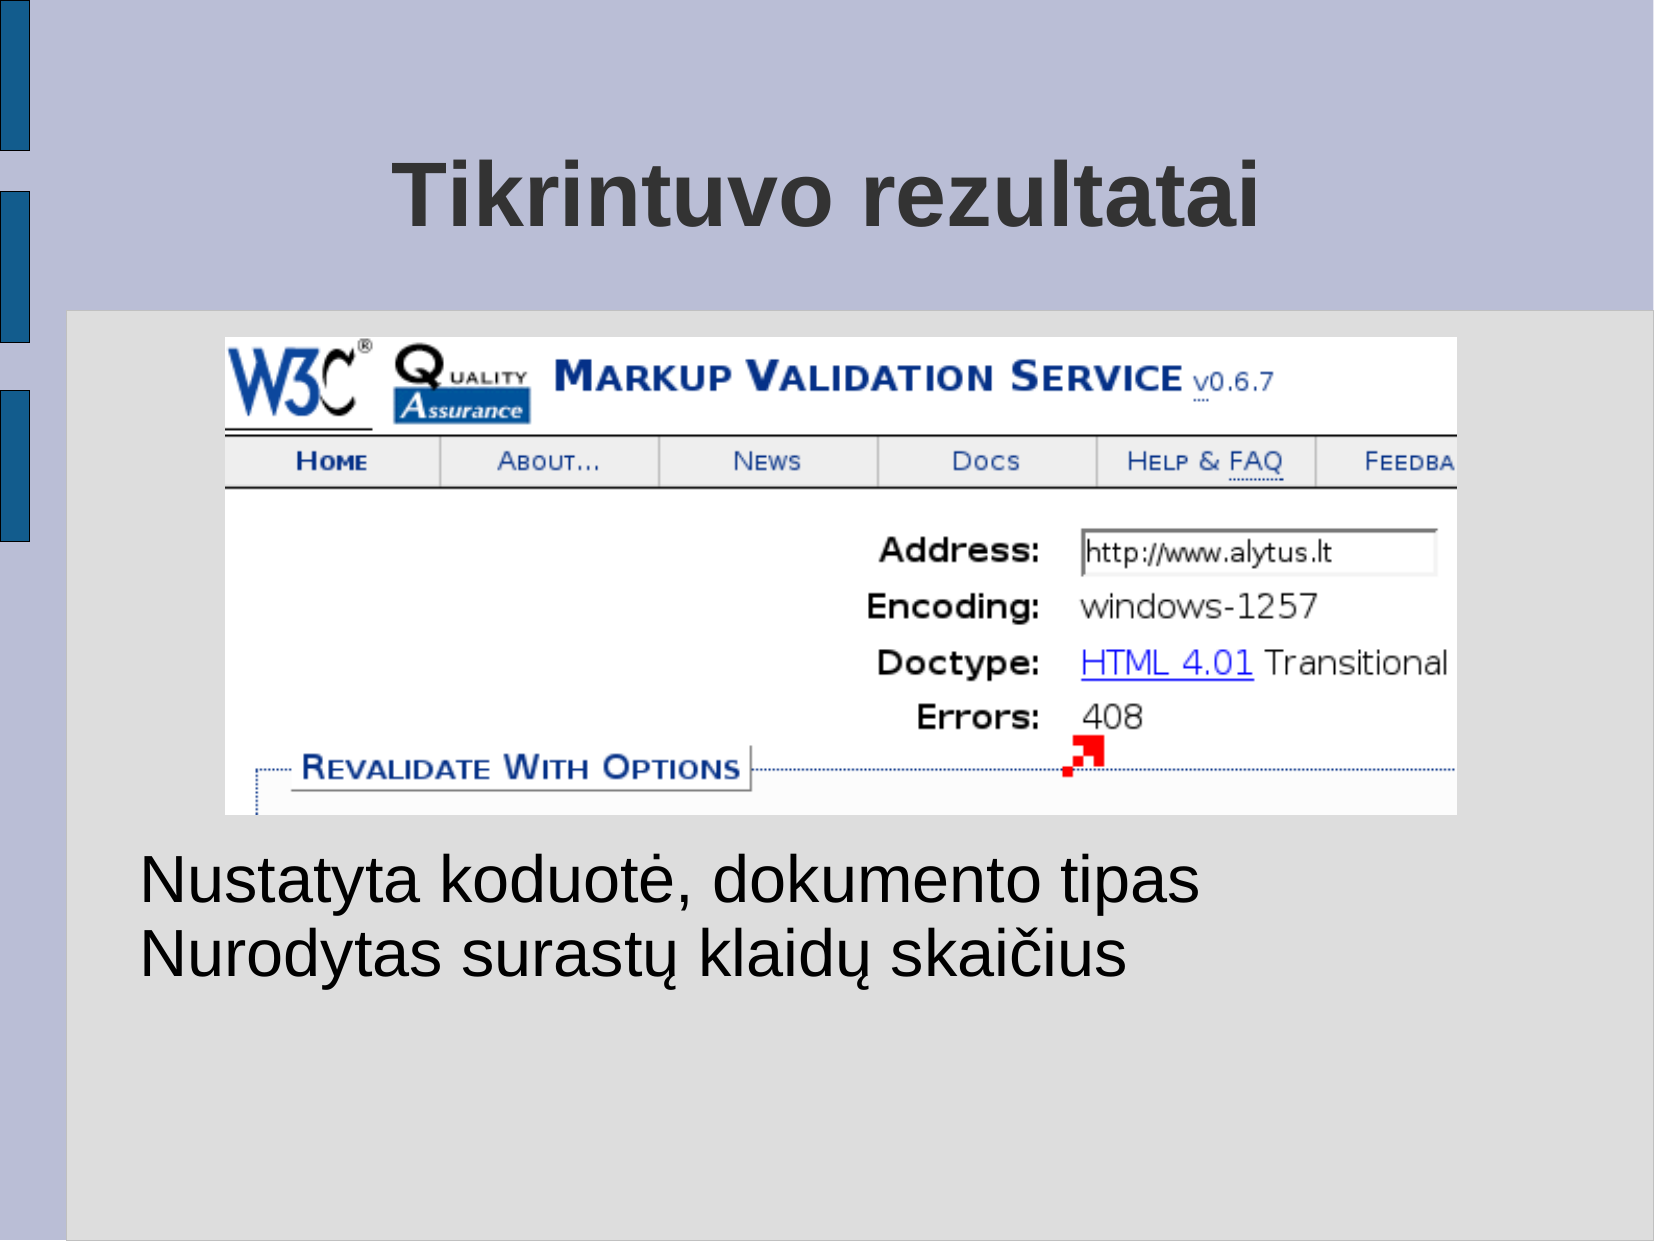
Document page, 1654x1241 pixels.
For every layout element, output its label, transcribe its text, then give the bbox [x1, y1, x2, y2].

title Tikrintuvo rezultatai [121, 91, 1534, 299]
picture [225, 337, 1457, 815]
list Nustatyta koduotė, dokumento tipas Nurodytas surastų klaidų skaičius [121, 841, 1534, 1127]
